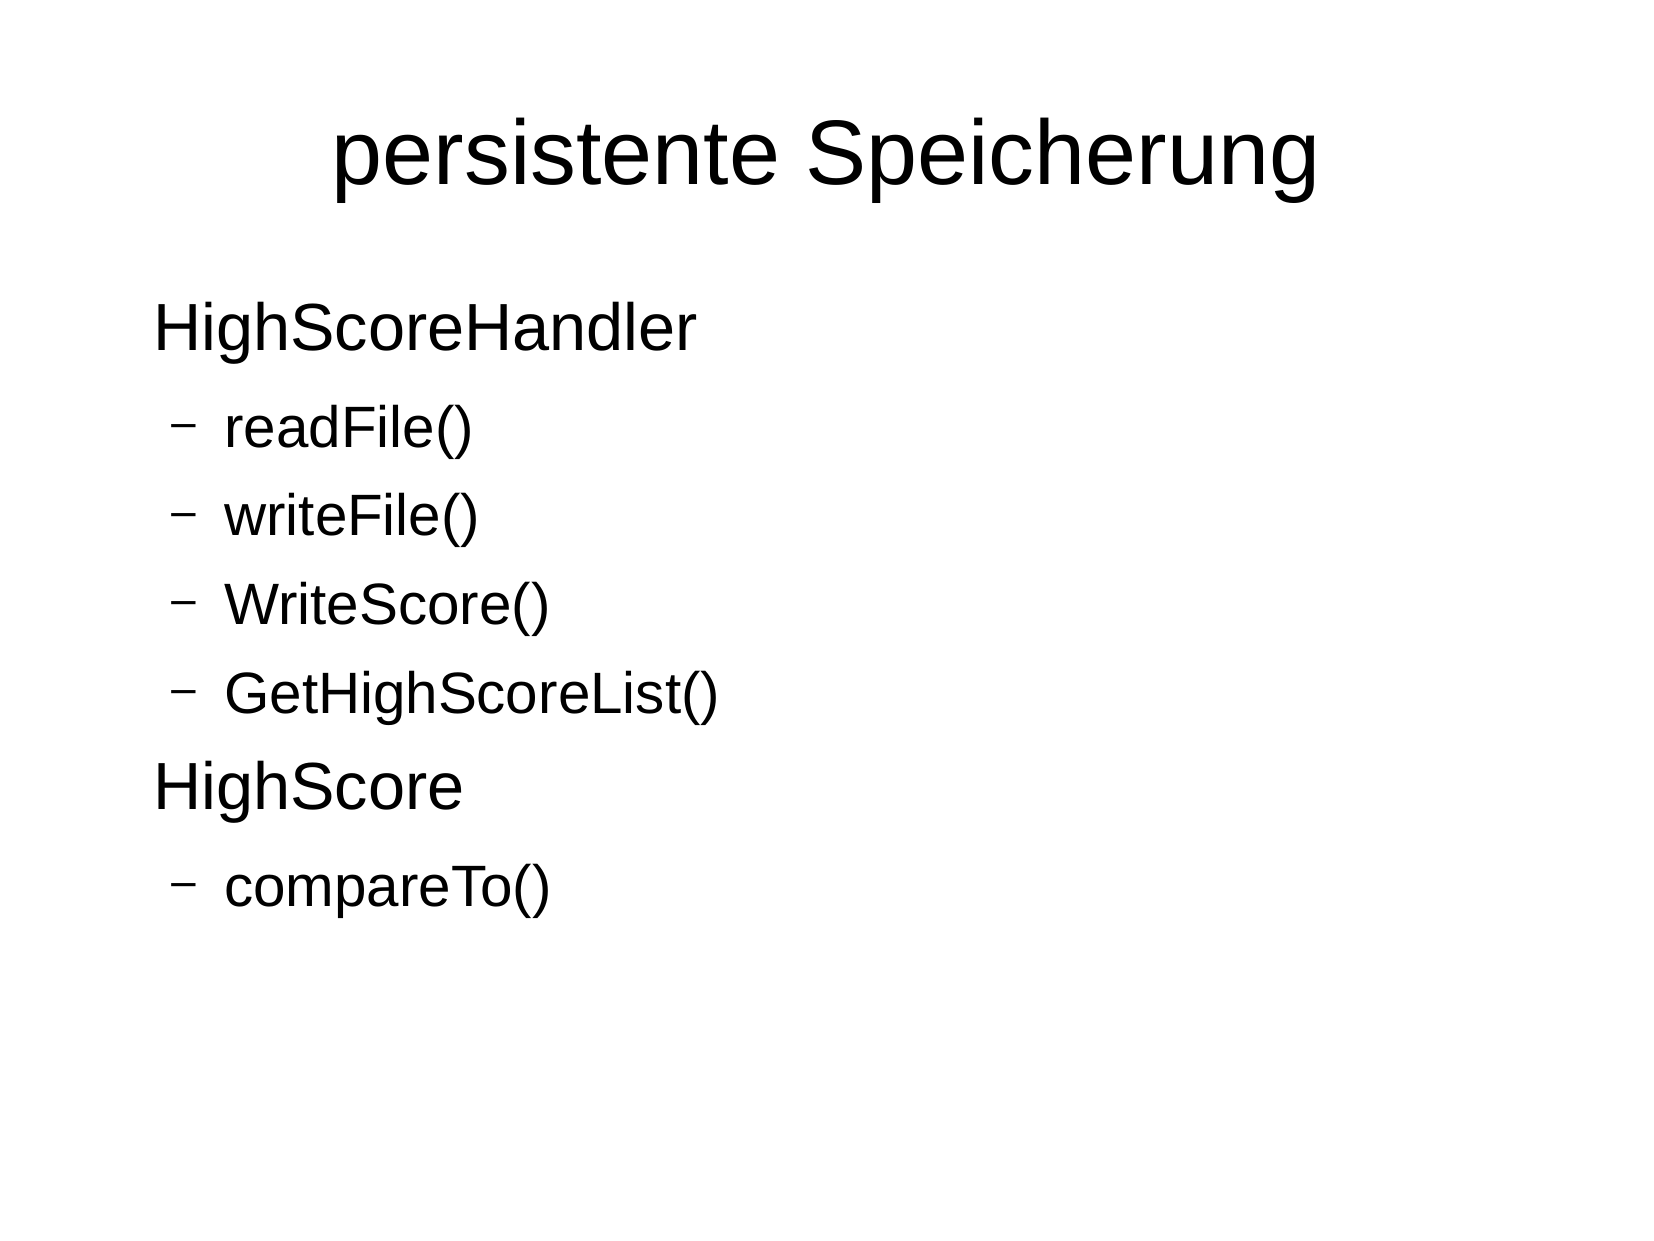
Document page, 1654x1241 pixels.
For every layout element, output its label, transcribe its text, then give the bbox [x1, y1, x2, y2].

title persistente Speicherung [82, 49, 1571, 257]
list HighScoreHandler readFile() writeFile() WriteScore() GetHighScoreList() HighScore compareTo() [82, 290, 1571, 1010]
